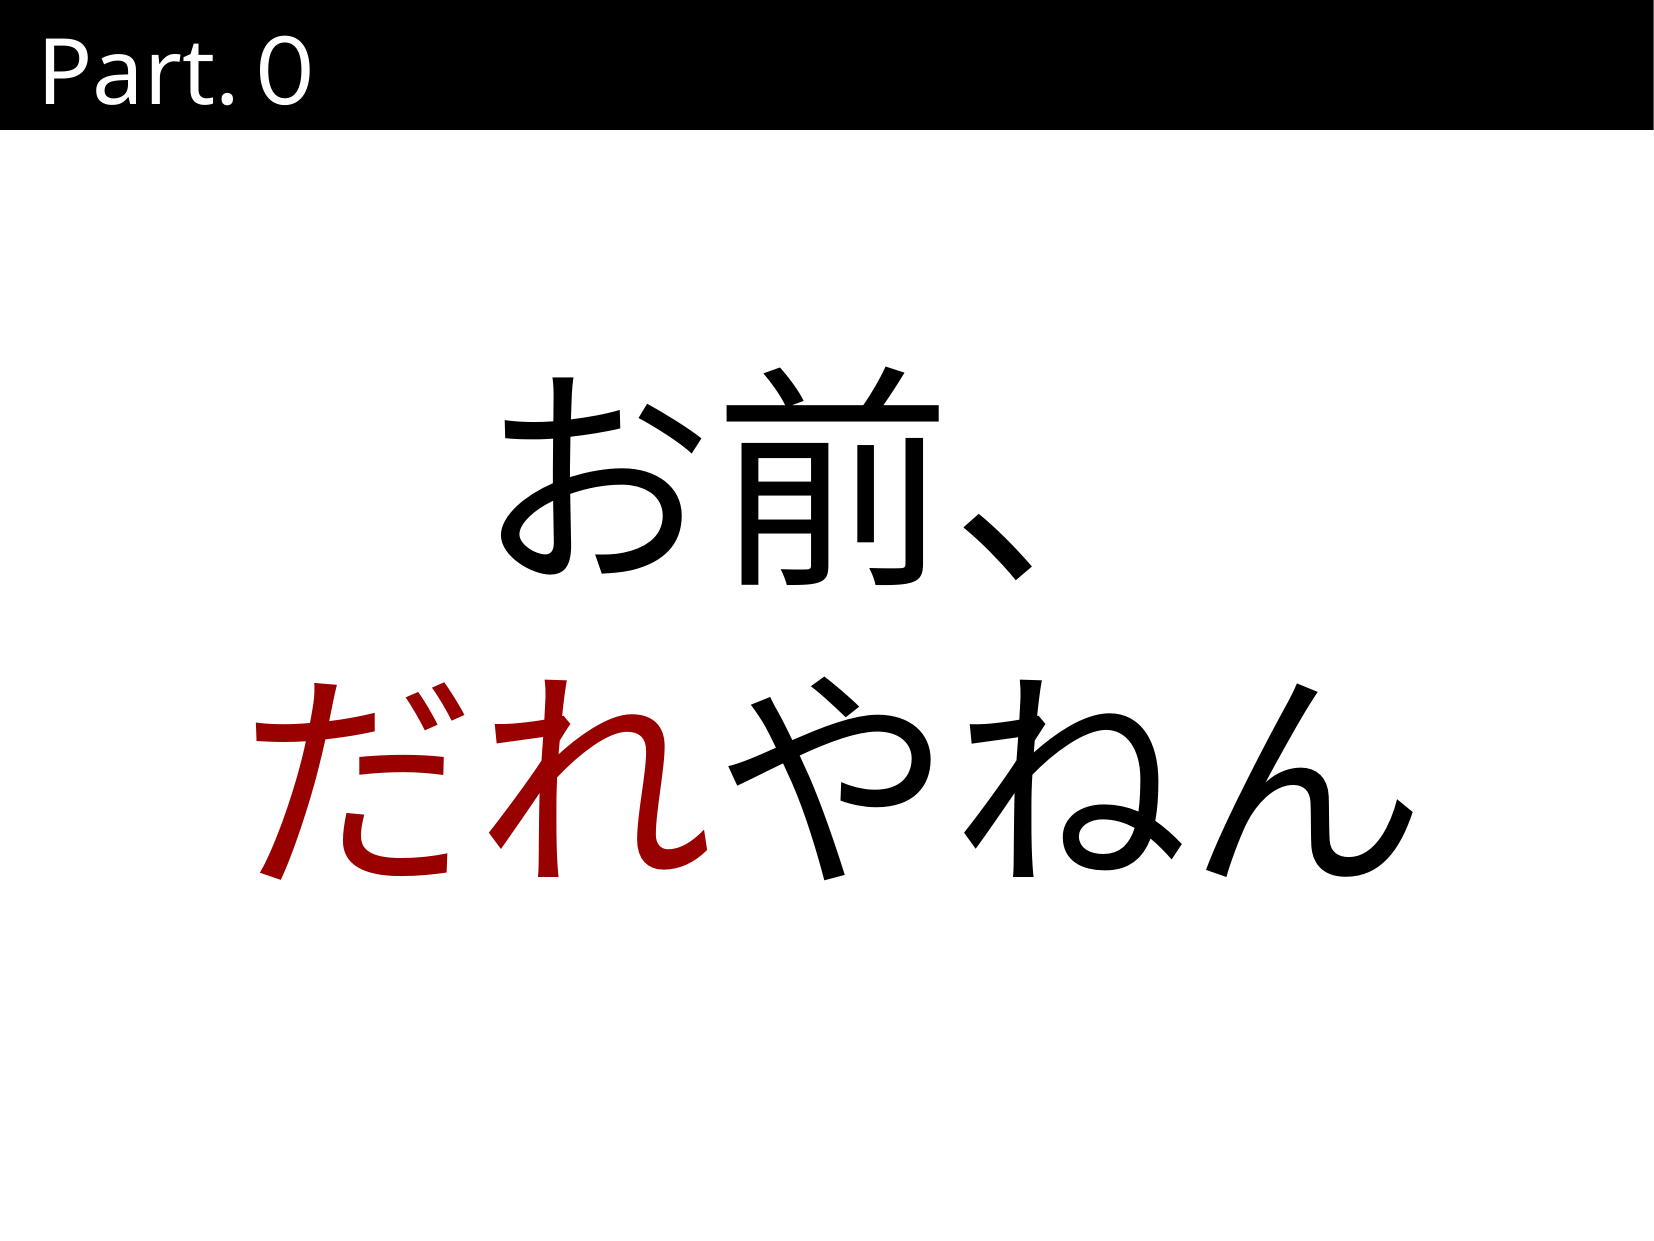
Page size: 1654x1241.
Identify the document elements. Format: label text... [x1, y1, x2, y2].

subtitle お前、 だれやねん [76, 141, 1589, 1105]
title Part.０ [22, 2, 1653, 133]
